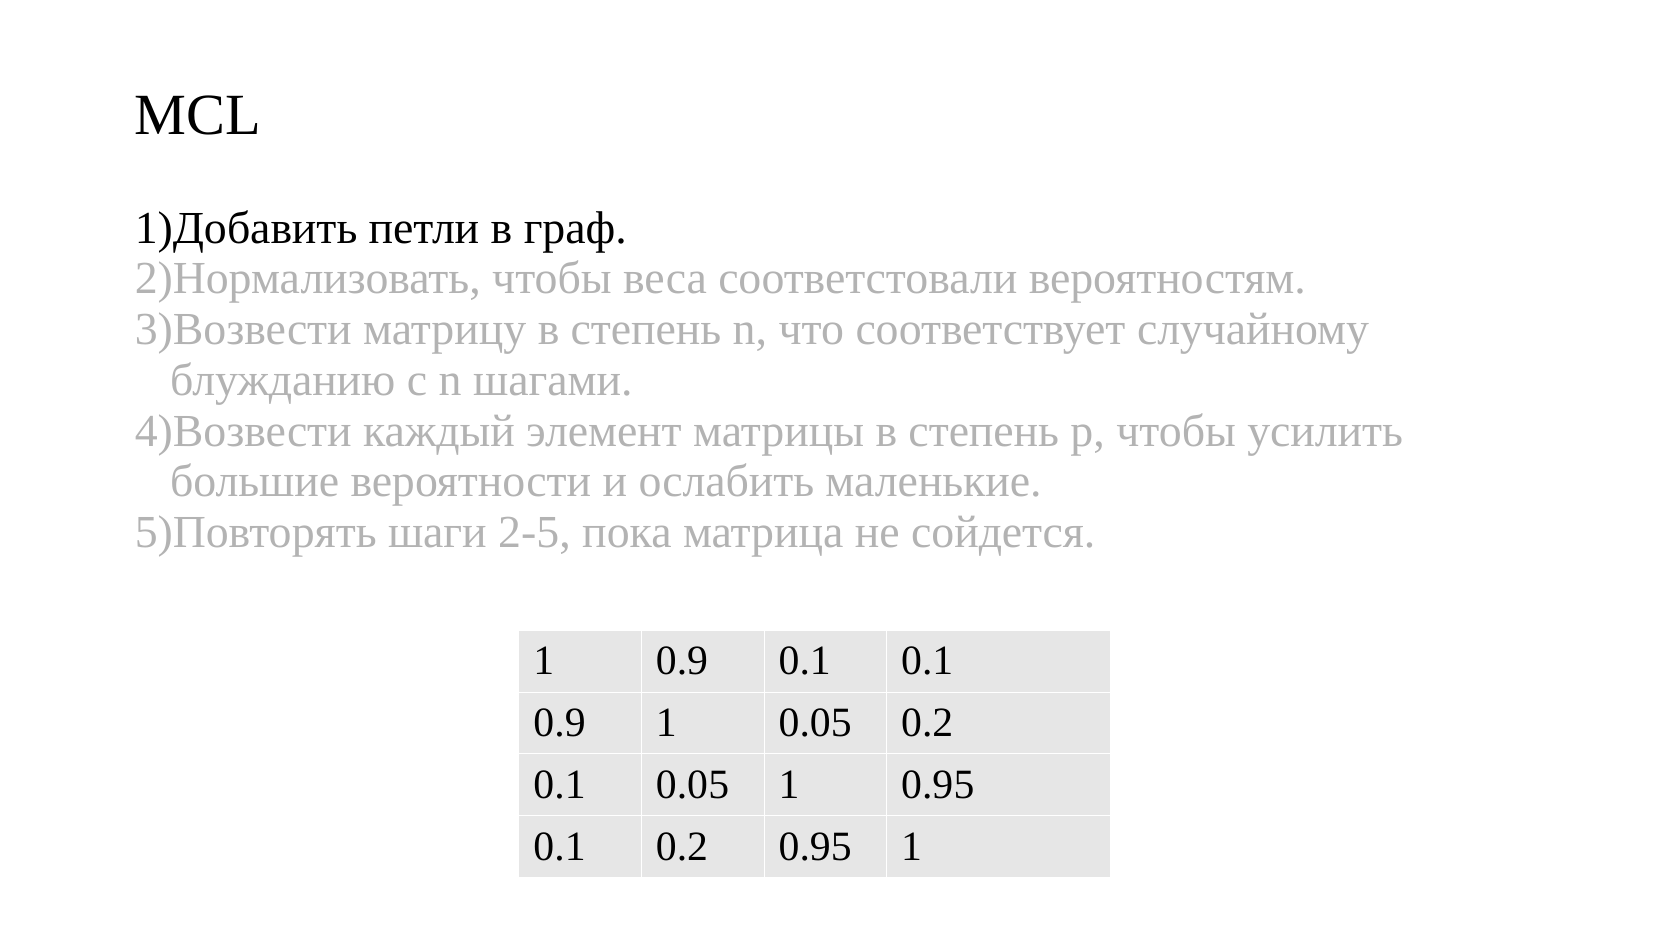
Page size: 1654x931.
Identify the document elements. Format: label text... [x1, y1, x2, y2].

table_header 0.9 [642, 631, 764, 692]
table_cell 1 [887, 816, 1110, 877]
table_cell 0.2 [642, 816, 764, 877]
table_cell 0.05 [765, 693, 886, 753]
text_box MCL [120, 75, 276, 155]
table_cell 0.1 [519, 816, 641, 877]
table_cell 1 [642, 693, 764, 753]
table_cell 1 [765, 754, 886, 815]
text_box Добавить петли в граф. Нормализовать, чтобы веса соответстовали вероятностям. Возвести матрицу в степень n, что соответствует случайному блужданию с n шагами. Возвести каждый элемент матрицы в степень p, чтобы усилить большие вероятности и ослабить маленькие. Повторять шаги 2-5, пока матрица не сойдется. [120, 195, 1531, 567]
table_header 0.1 [765, 631, 886, 692]
table_cell 0.95 [765, 816, 886, 877]
table_cell 0.05 [642, 754, 764, 815]
table_cell 0.1 [519, 754, 641, 815]
table_header 0.1 [887, 631, 1110, 692]
table_cell 0.95 [887, 754, 1110, 815]
table_header 1 [519, 631, 641, 692]
table_cell 0.2 [887, 693, 1110, 753]
table_cell 0.9 [519, 693, 641, 753]
